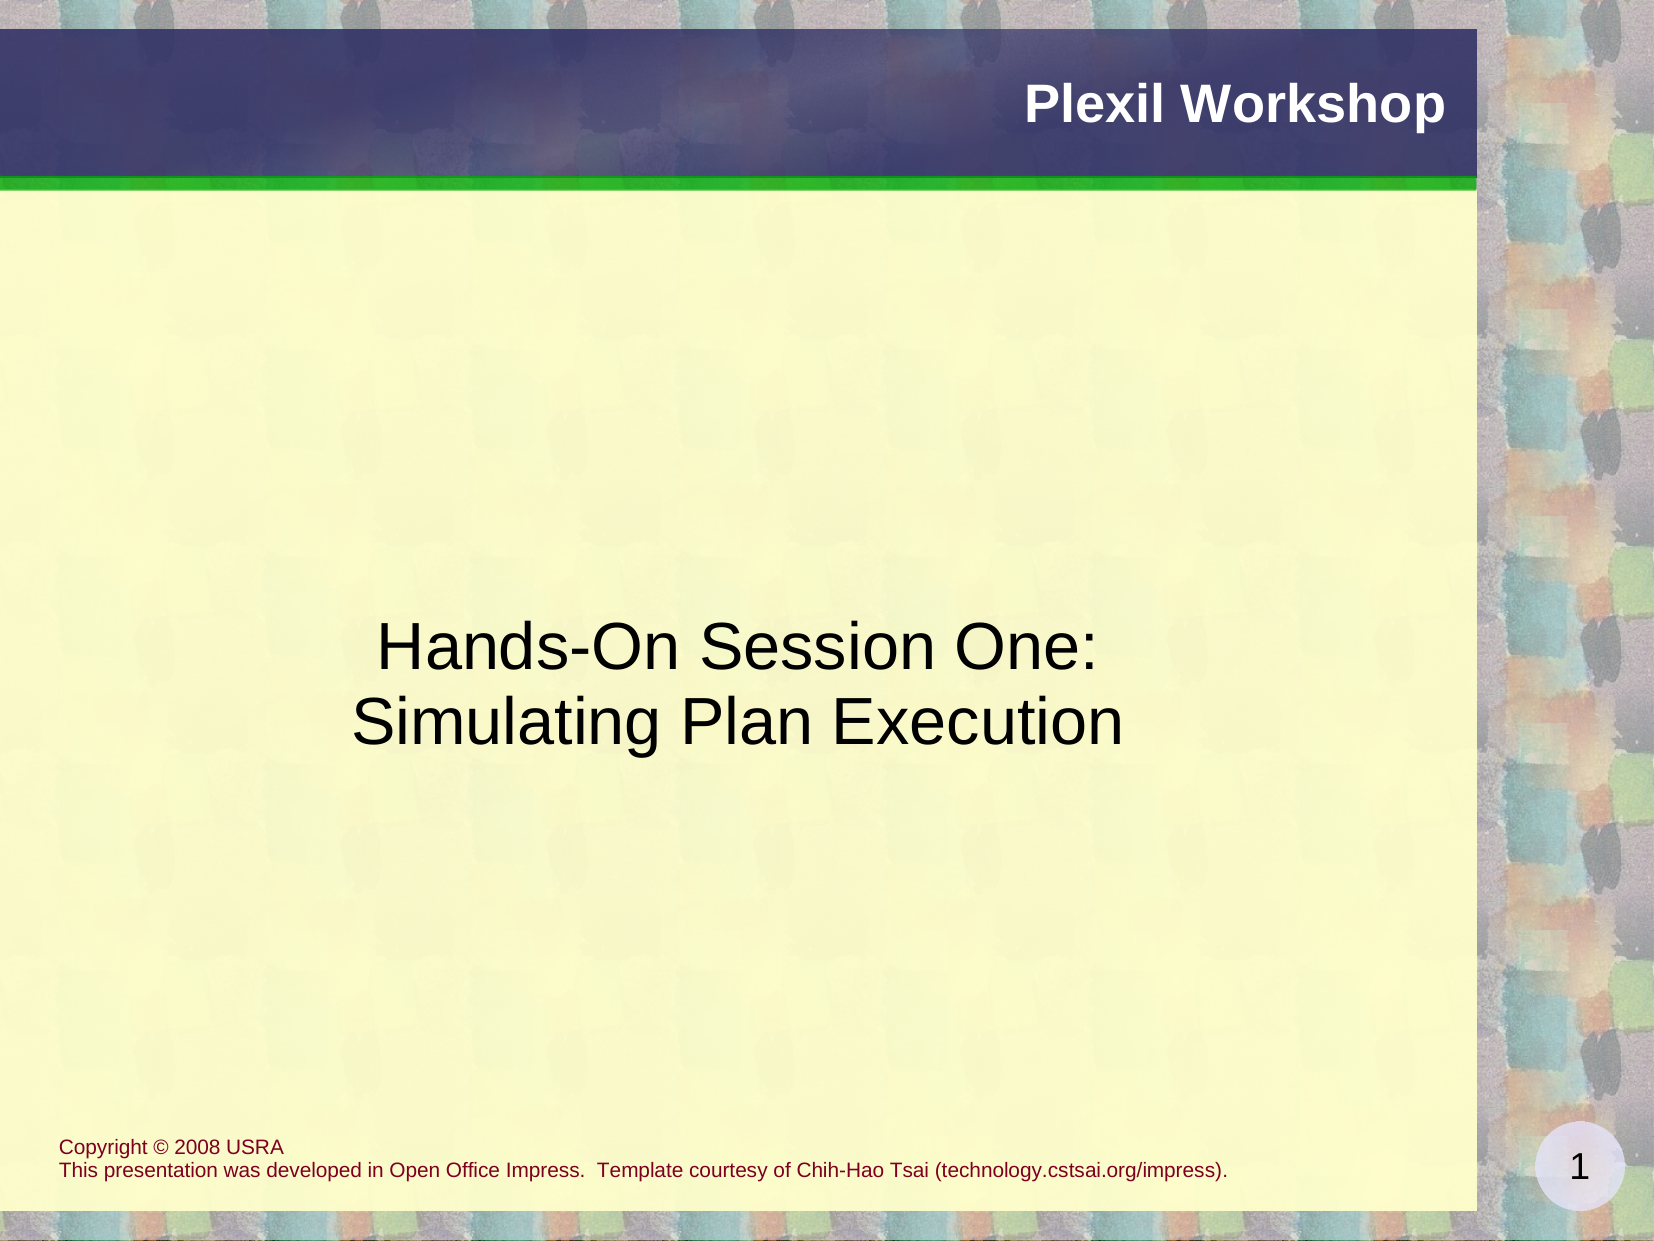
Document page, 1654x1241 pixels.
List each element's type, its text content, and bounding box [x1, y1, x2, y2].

title Plexil Workshop [29, 59, 1447, 148]
subtitle Hands-On Session One: Simulating Plan Execution Copyright © 2008 USRA This presentation was developed in Open Office Impress. Template courtesy of Chih-Hao Tsai (technology.cstsai.org/impress). [59, 235, 1418, 1183]
